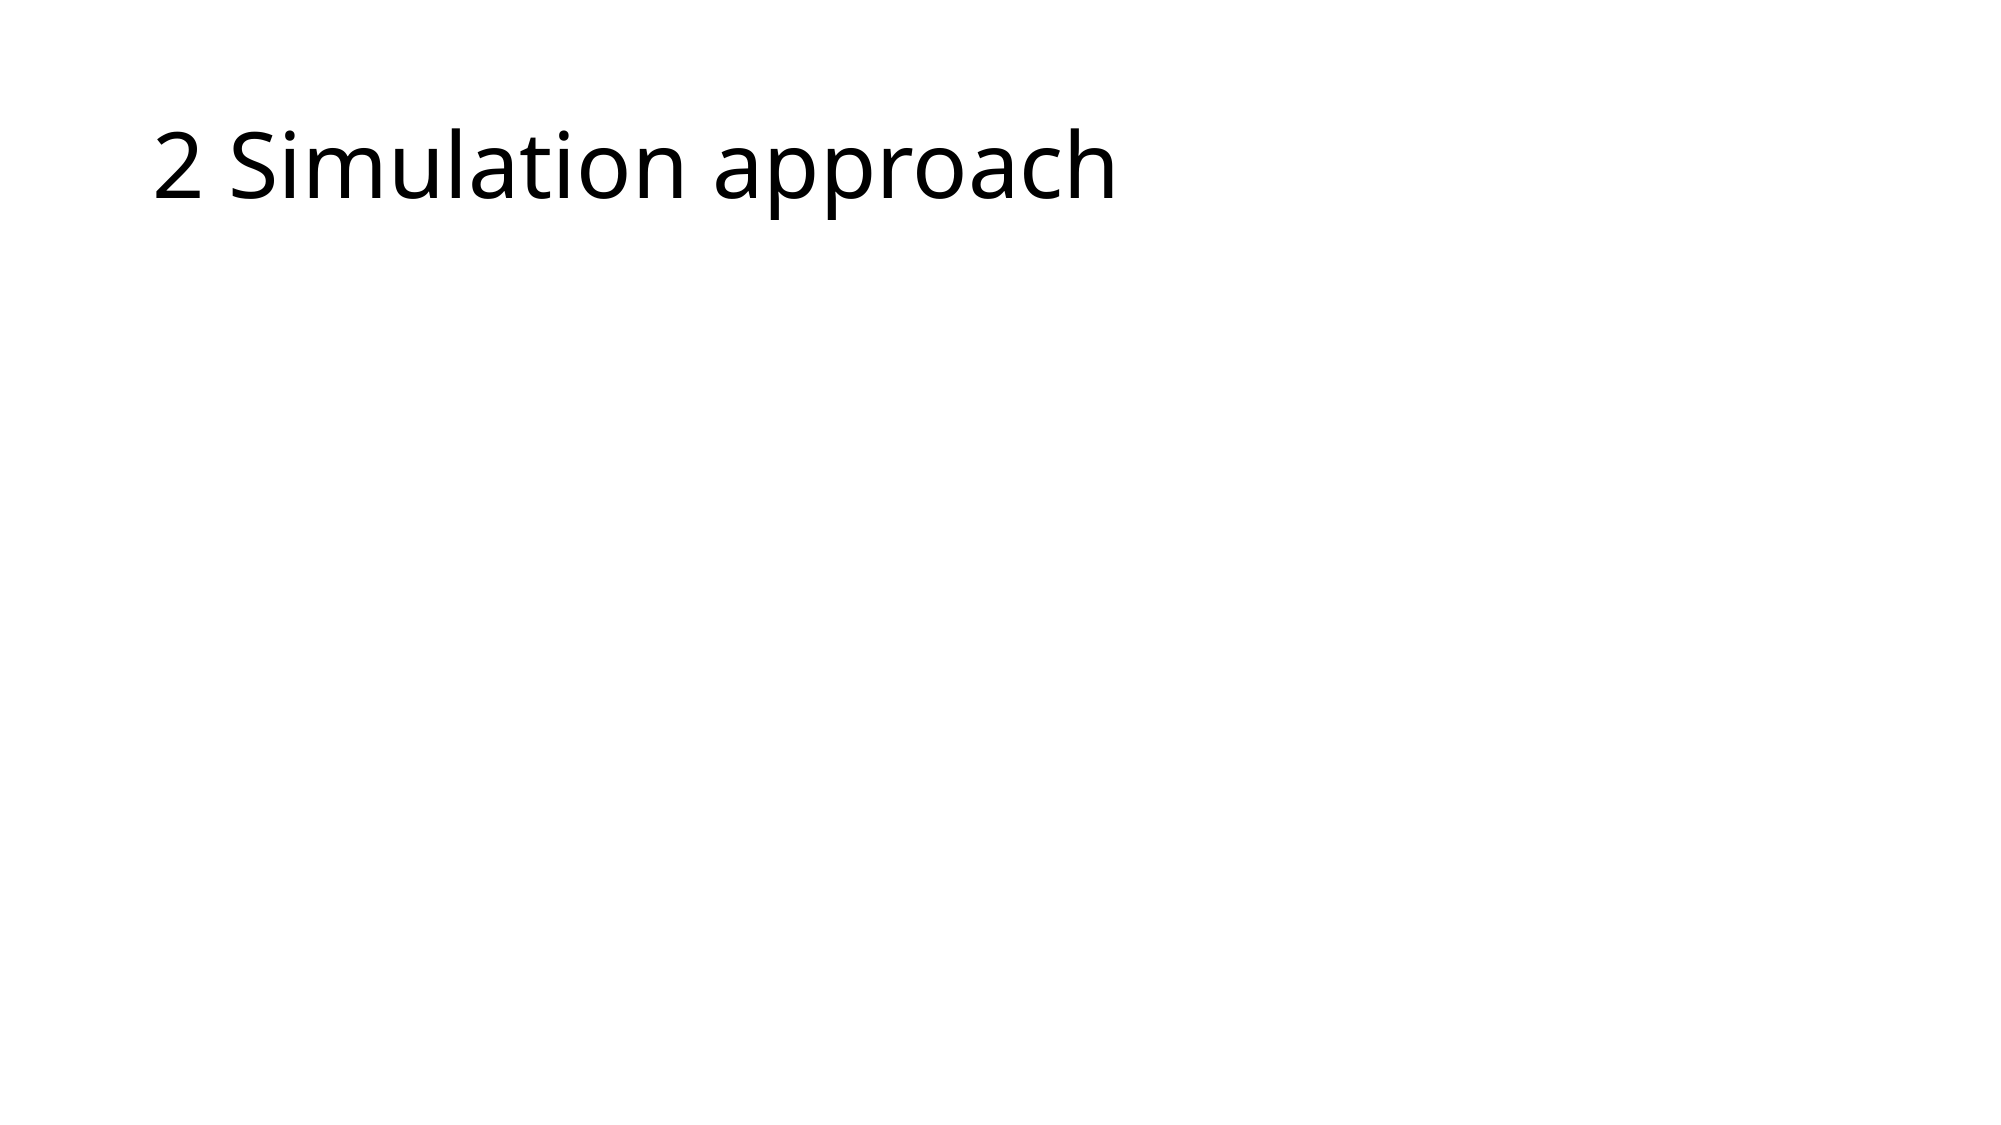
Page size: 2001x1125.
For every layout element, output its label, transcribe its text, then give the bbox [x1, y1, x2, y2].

title 2 Simulation approach [137, 59, 1863, 278]
